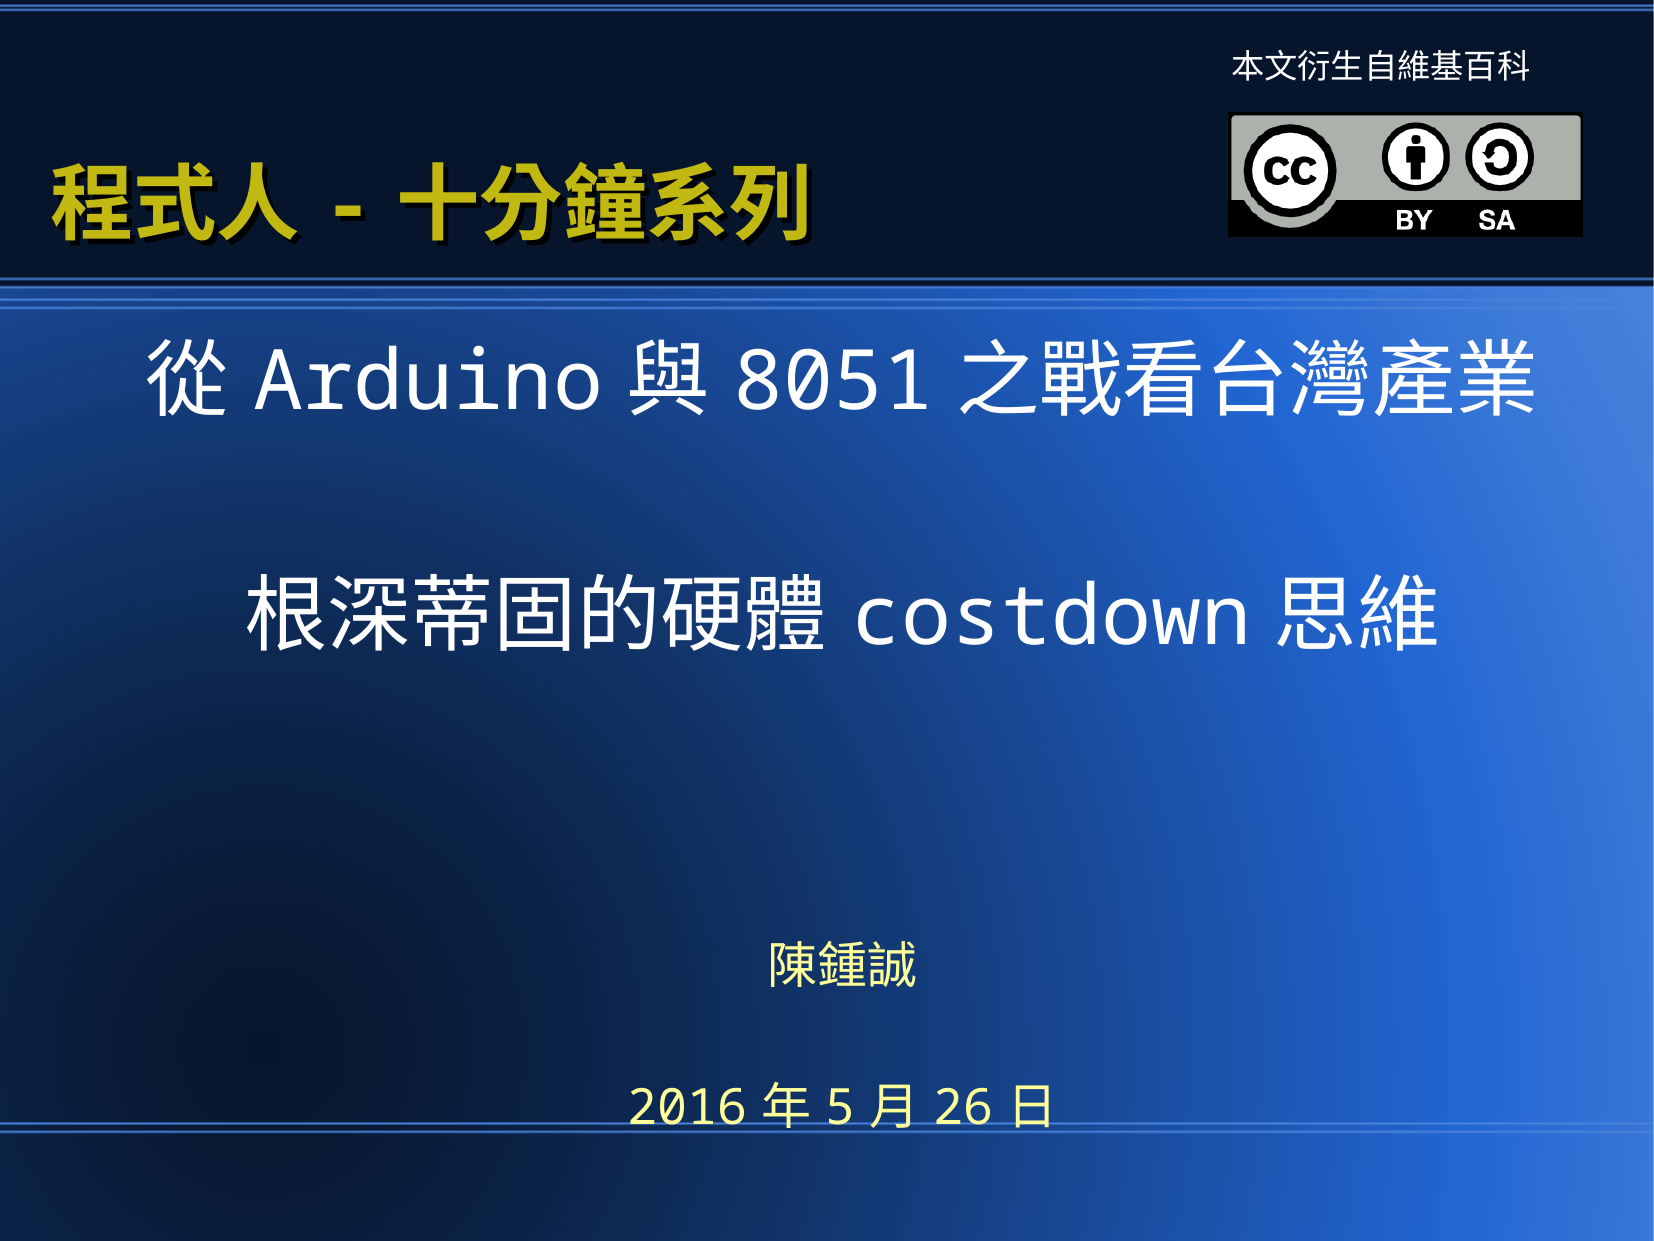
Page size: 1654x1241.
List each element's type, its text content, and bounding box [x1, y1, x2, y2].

text_box 程式人-十分鐘系列 [35, 129, 981, 444]
text_box 本文衍生自維基百科 [1216, 32, 1622, 95]
picture [0, 0, 1654, 1241]
subtitle 從Arduino與8051之戰看台灣產業 根深蒂固的硬體costdown思維 陳鍾誠 2016年5月26日 [59, 326, 1626, 1127]
